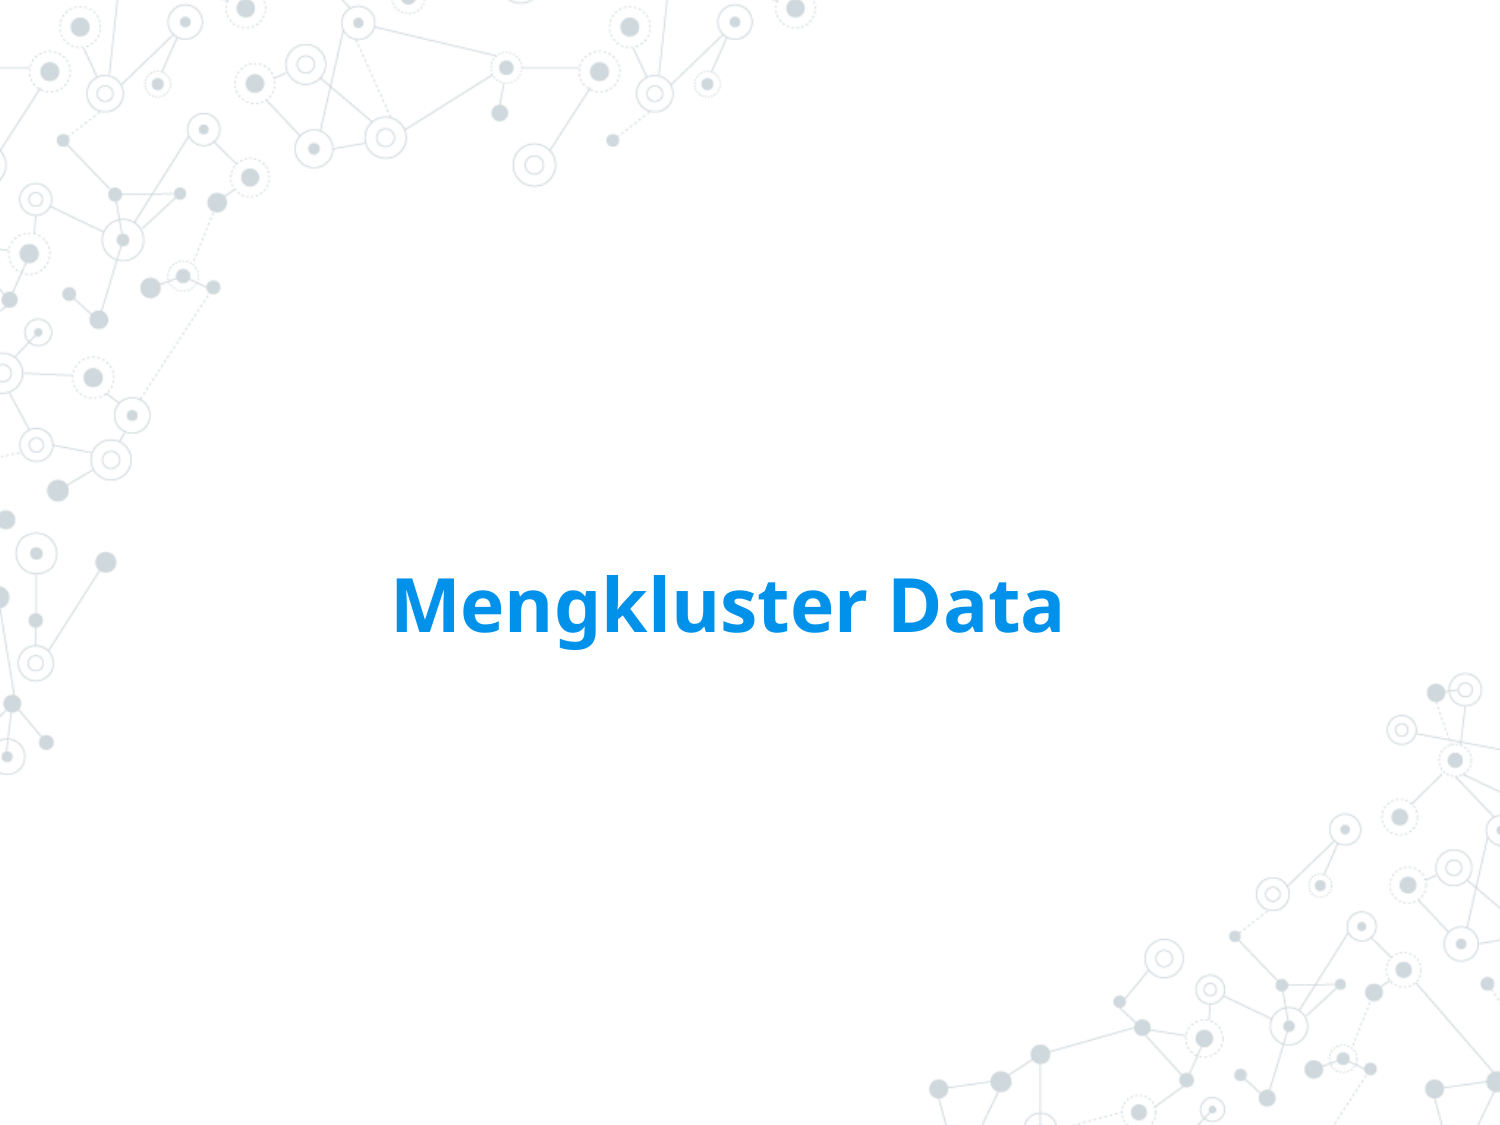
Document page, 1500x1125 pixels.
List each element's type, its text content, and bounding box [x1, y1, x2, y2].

picture [0, 0, 1500, 1125]
title Mengkluster Data [375, 554, 1197, 663]
